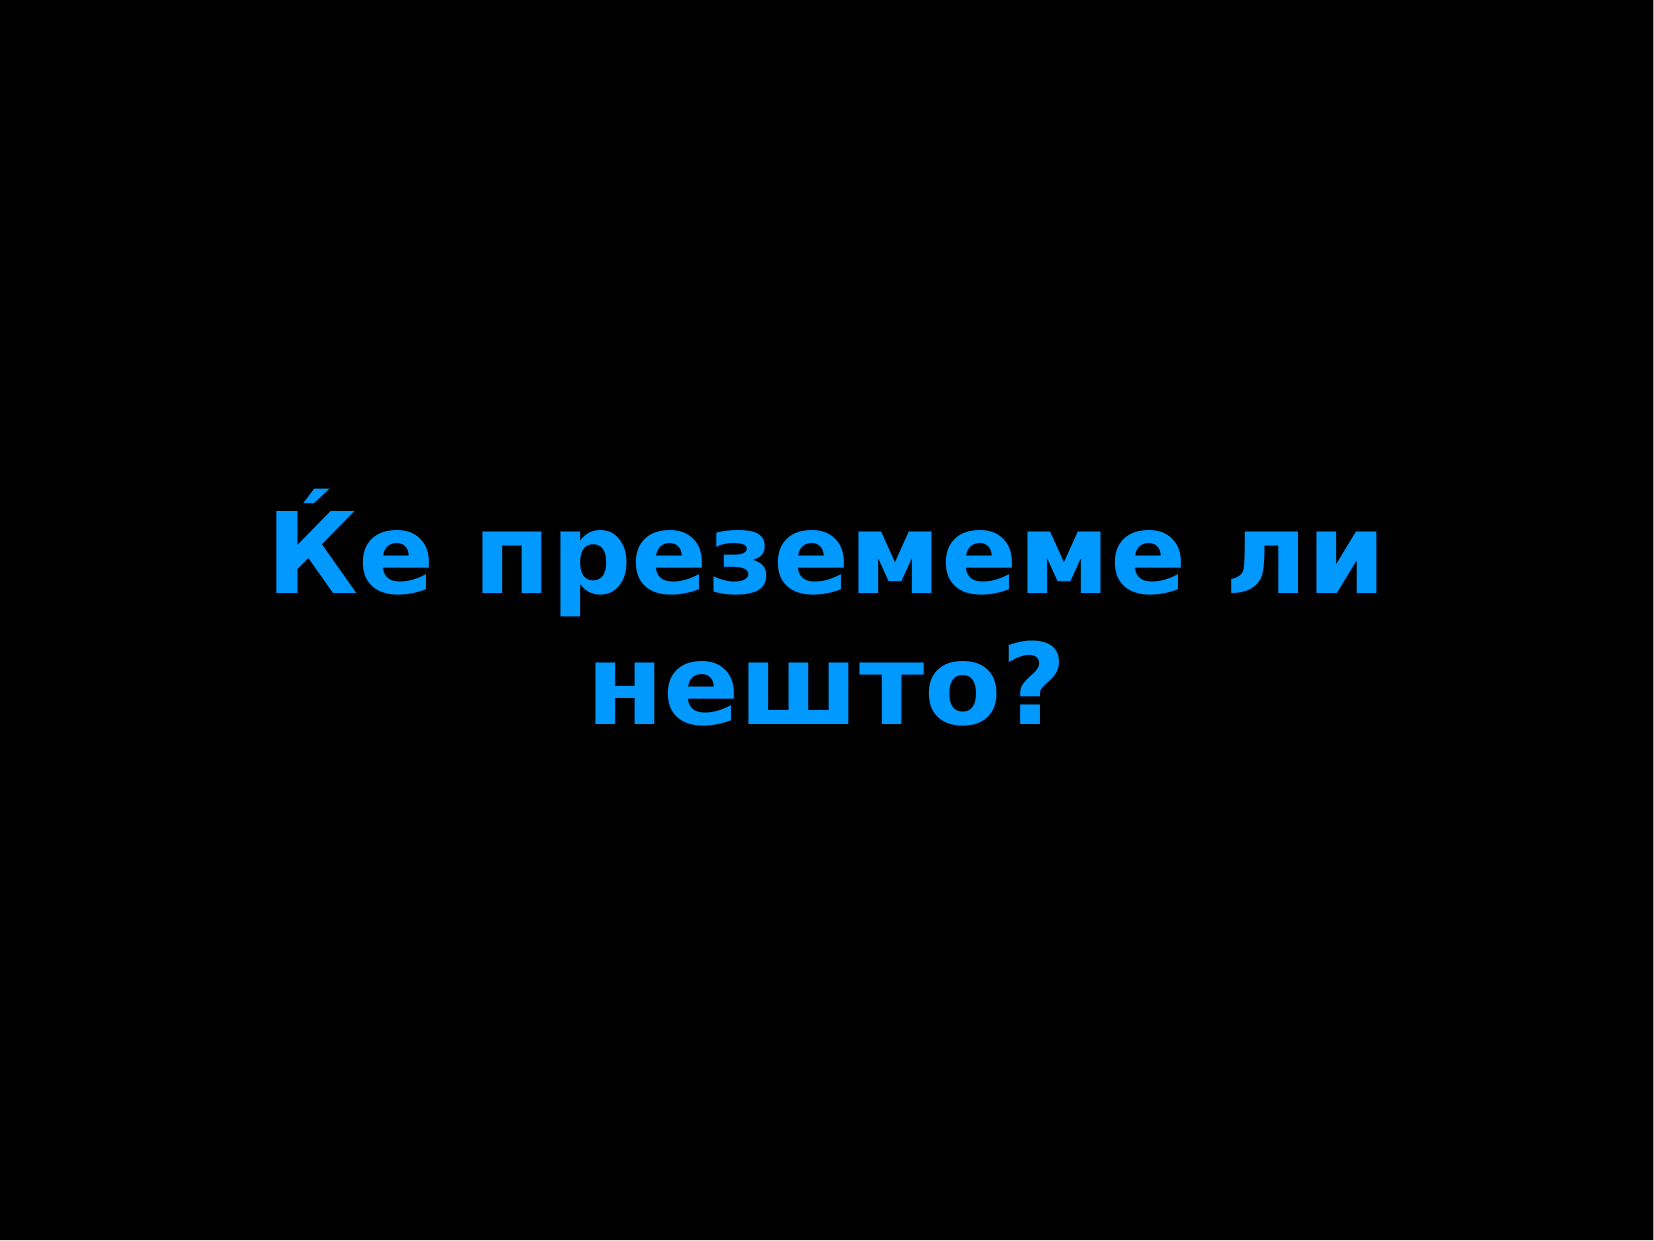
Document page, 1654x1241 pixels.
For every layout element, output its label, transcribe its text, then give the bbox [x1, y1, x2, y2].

subtitle Ќе преземеме ли нешто? [0, 0, 1654, 1241]
